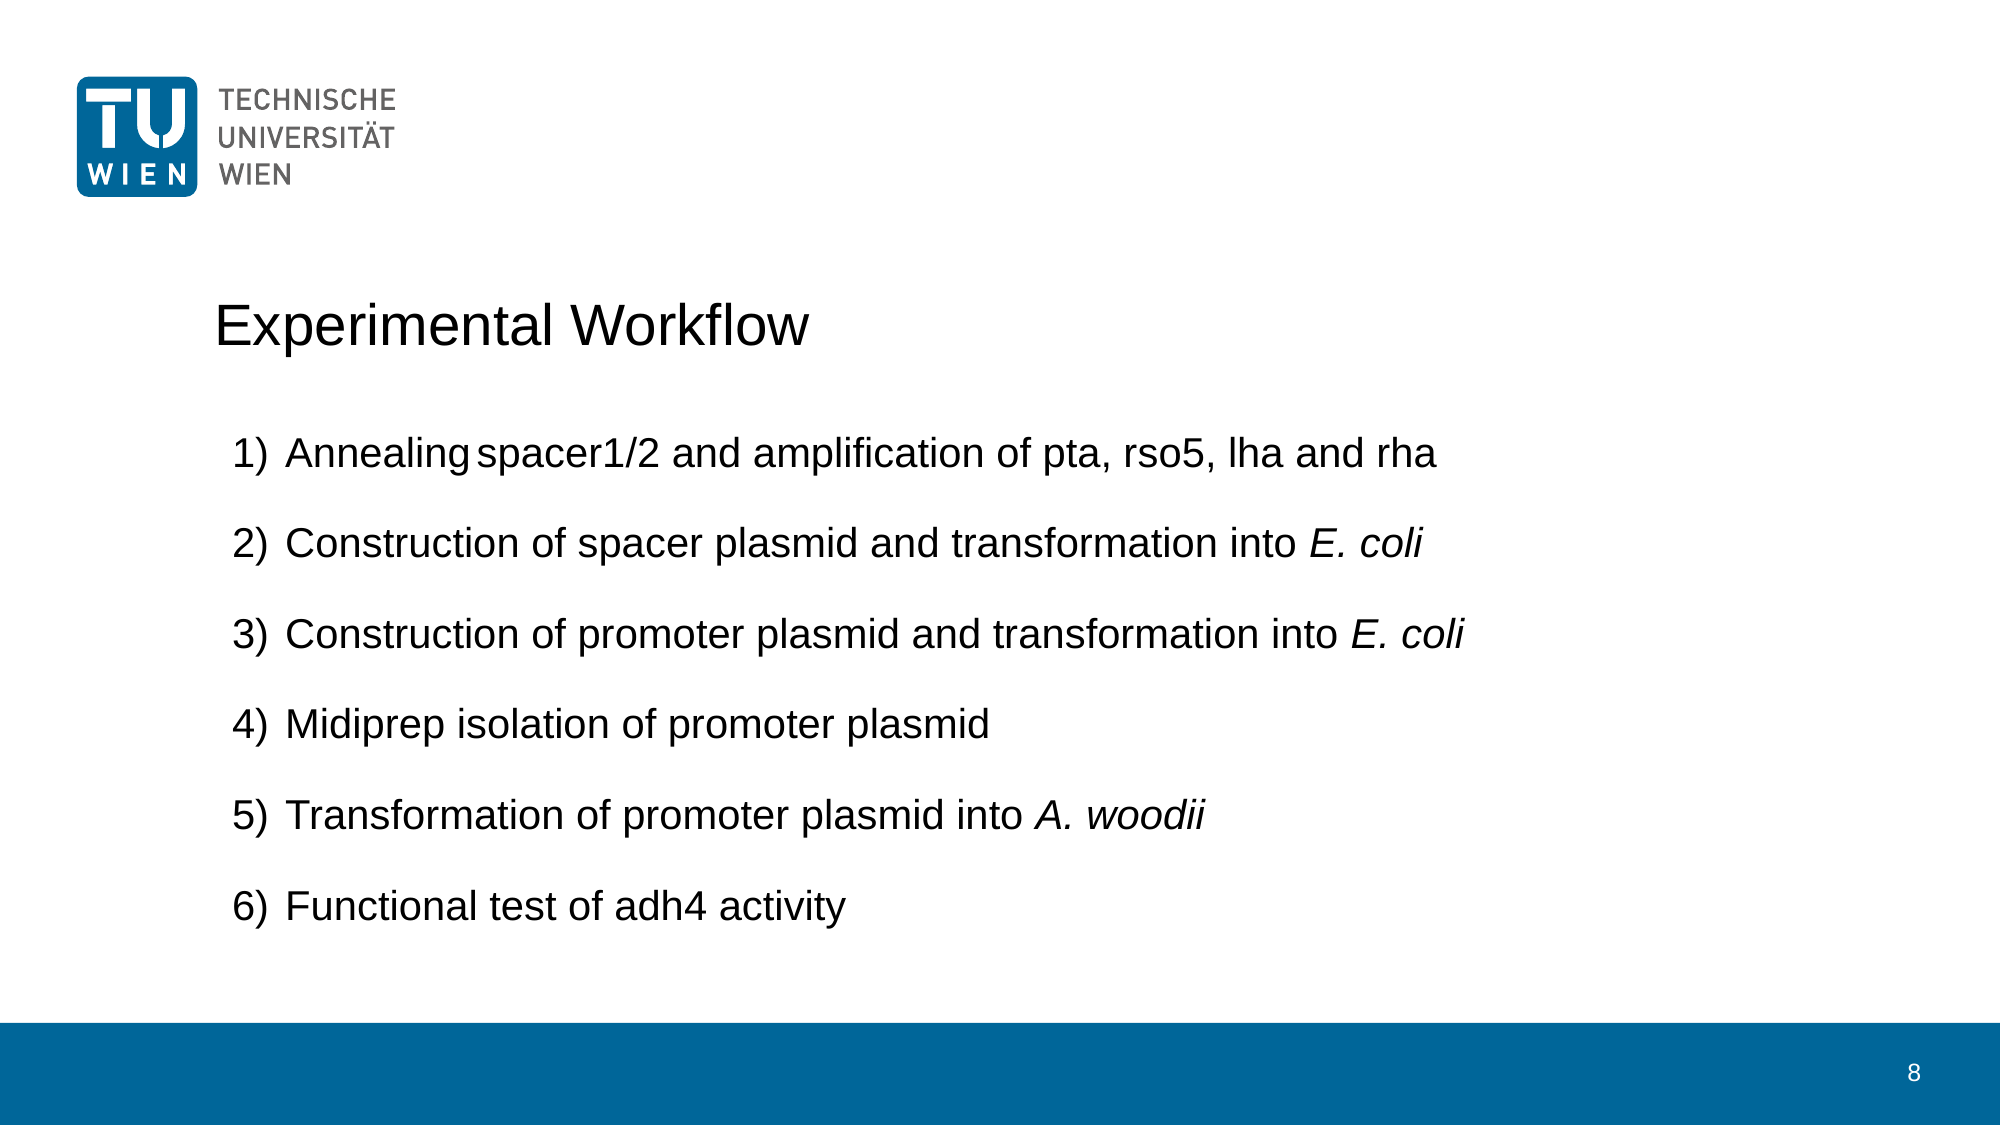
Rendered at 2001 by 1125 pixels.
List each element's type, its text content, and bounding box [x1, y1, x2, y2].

title Experimental Workflow [214, 254, 1922, 391]
list Annealing spacer1/2 and amplification of pta, rso5, lha and rha Construction of spacer plasmid and transformation into E. coli Construction of promoter plasmid and transformation into E. coli Midiprep isolation of promoter plasmid Transformation of promoter plasmid into A. woodii Functional test of adh4 activity [214, 431, 1922, 941]
